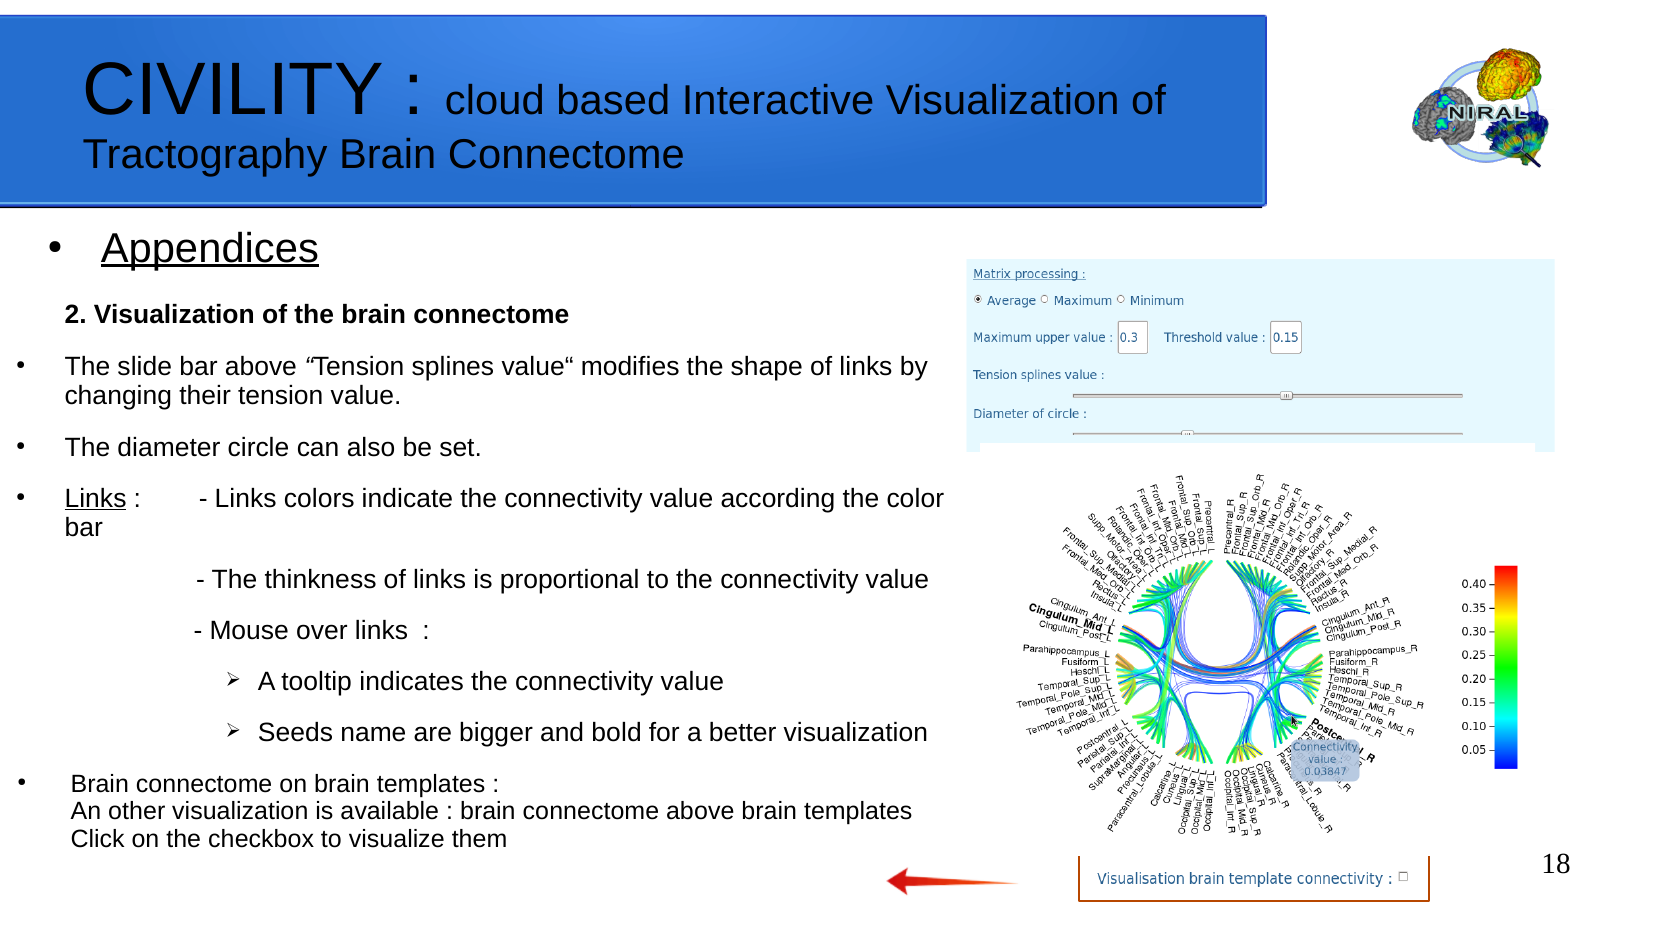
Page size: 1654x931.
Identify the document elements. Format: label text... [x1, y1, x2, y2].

picture [0, 13, 1270, 212]
title CIVILITY : cloud based Interactive Visualization of Tractography Brain Connectome [82, 35, 1235, 189]
text_box Brain connectome on brain templates : An other visualization is available : brain connectome above brain templates Click on the checkbox to visualize them [0, 761, 1021, 931]
picture [1395, 21, 1576, 196]
list Appendices [30, 224, 788, 300]
text_box 2. Visualization of the brain connectome The slide bar above “Tension splines value“ modifies the shape of links by changing their tension value. The diameter circle can also be set. Links : - Links colors indicate the connectivity value according the color bar - The thinkness of links is proportional to the connectivity value - Mouse over links : A tooltip indicates the connectivity value Seeds name are bigger and bold for a better visualization [0, 300, 980, 751]
picture [960, 255, 1555, 901]
